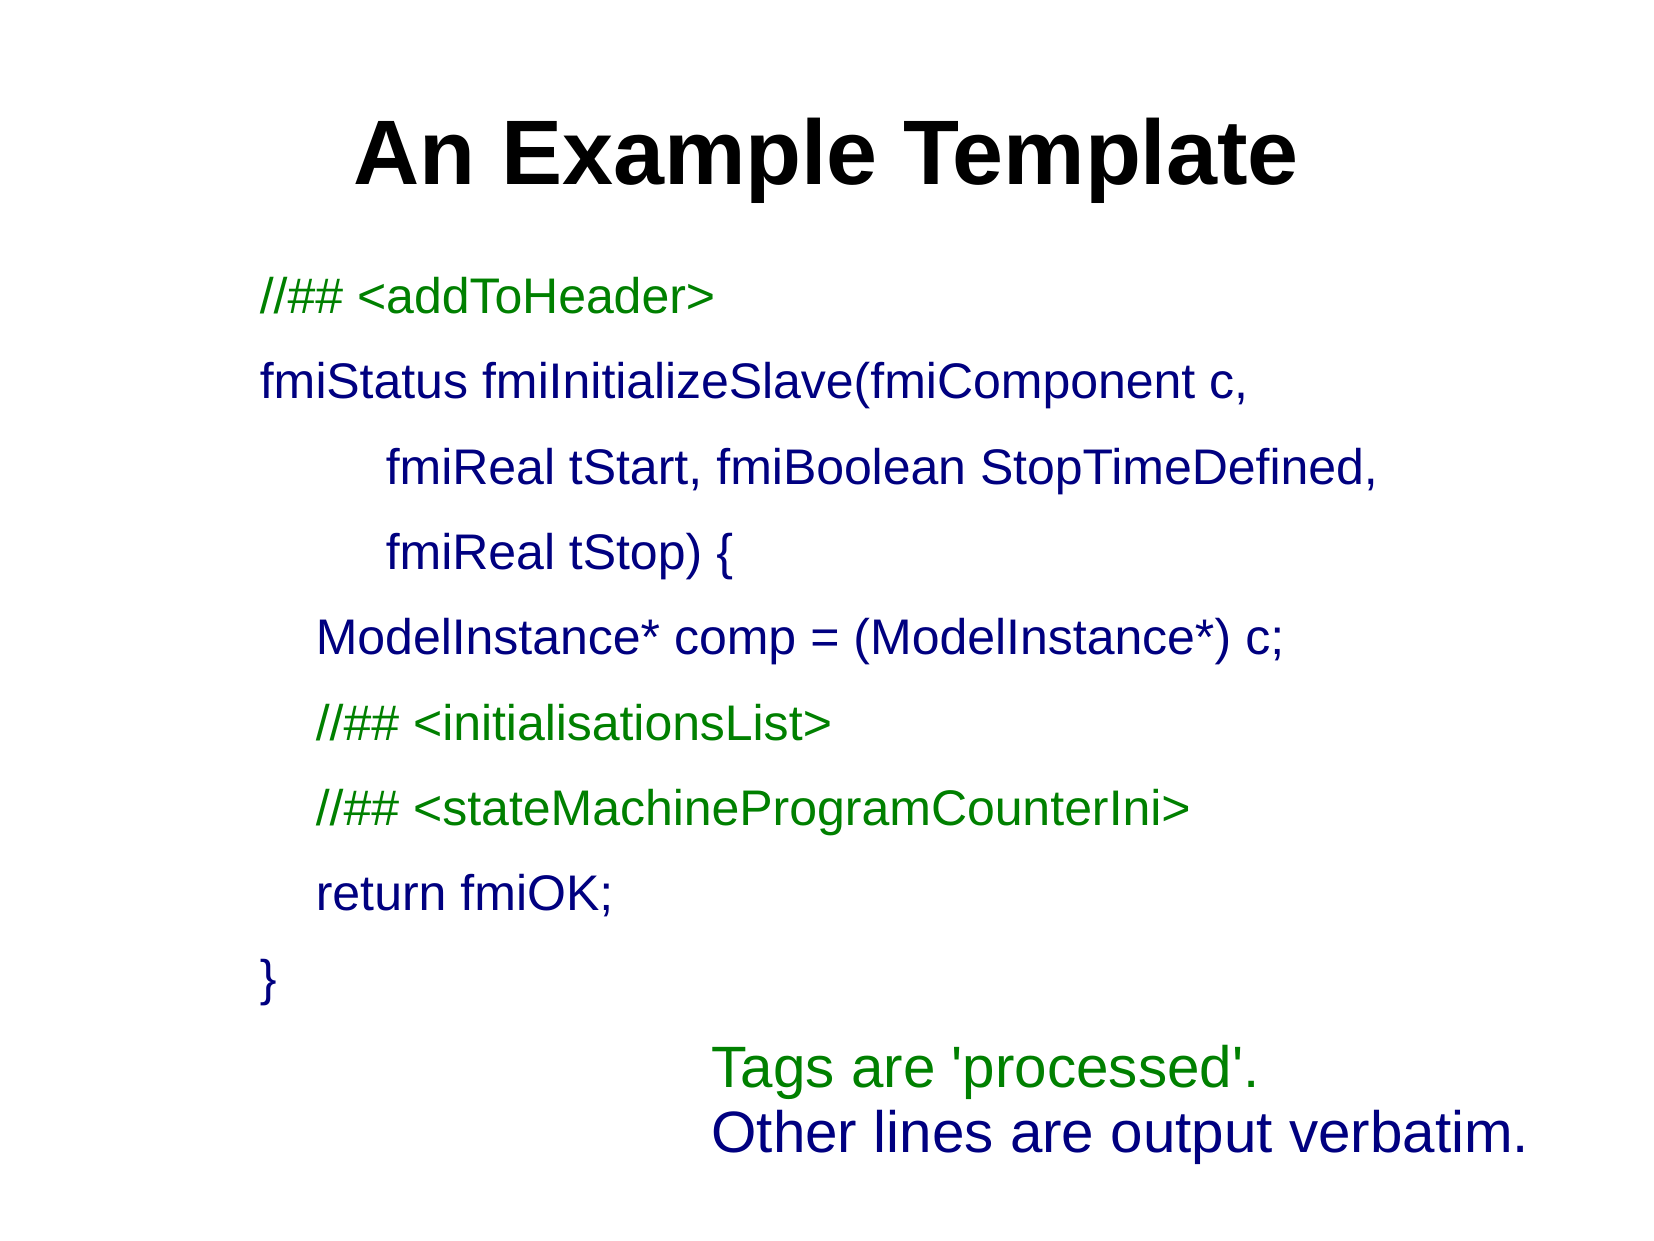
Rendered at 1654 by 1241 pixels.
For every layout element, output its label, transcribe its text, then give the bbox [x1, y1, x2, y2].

text_box Tags are 'processed'. Other lines are output verbatim. [696, 1027, 1565, 1173]
title An Example Template [82, 49, 1571, 257]
list //## <addToHeader> fmiStatus fmiInitializeSlave(fmiComponent c, fmiReal tStart, fmiBoolean StopTimeDefined, fmiReal tStop) { ModelInstance* comp = (ModelInstance*) c; //## <initialisationsList> //## <stateMachineProgramCounterIni> return fmiOK; } [259, 268, 1406, 1081]
